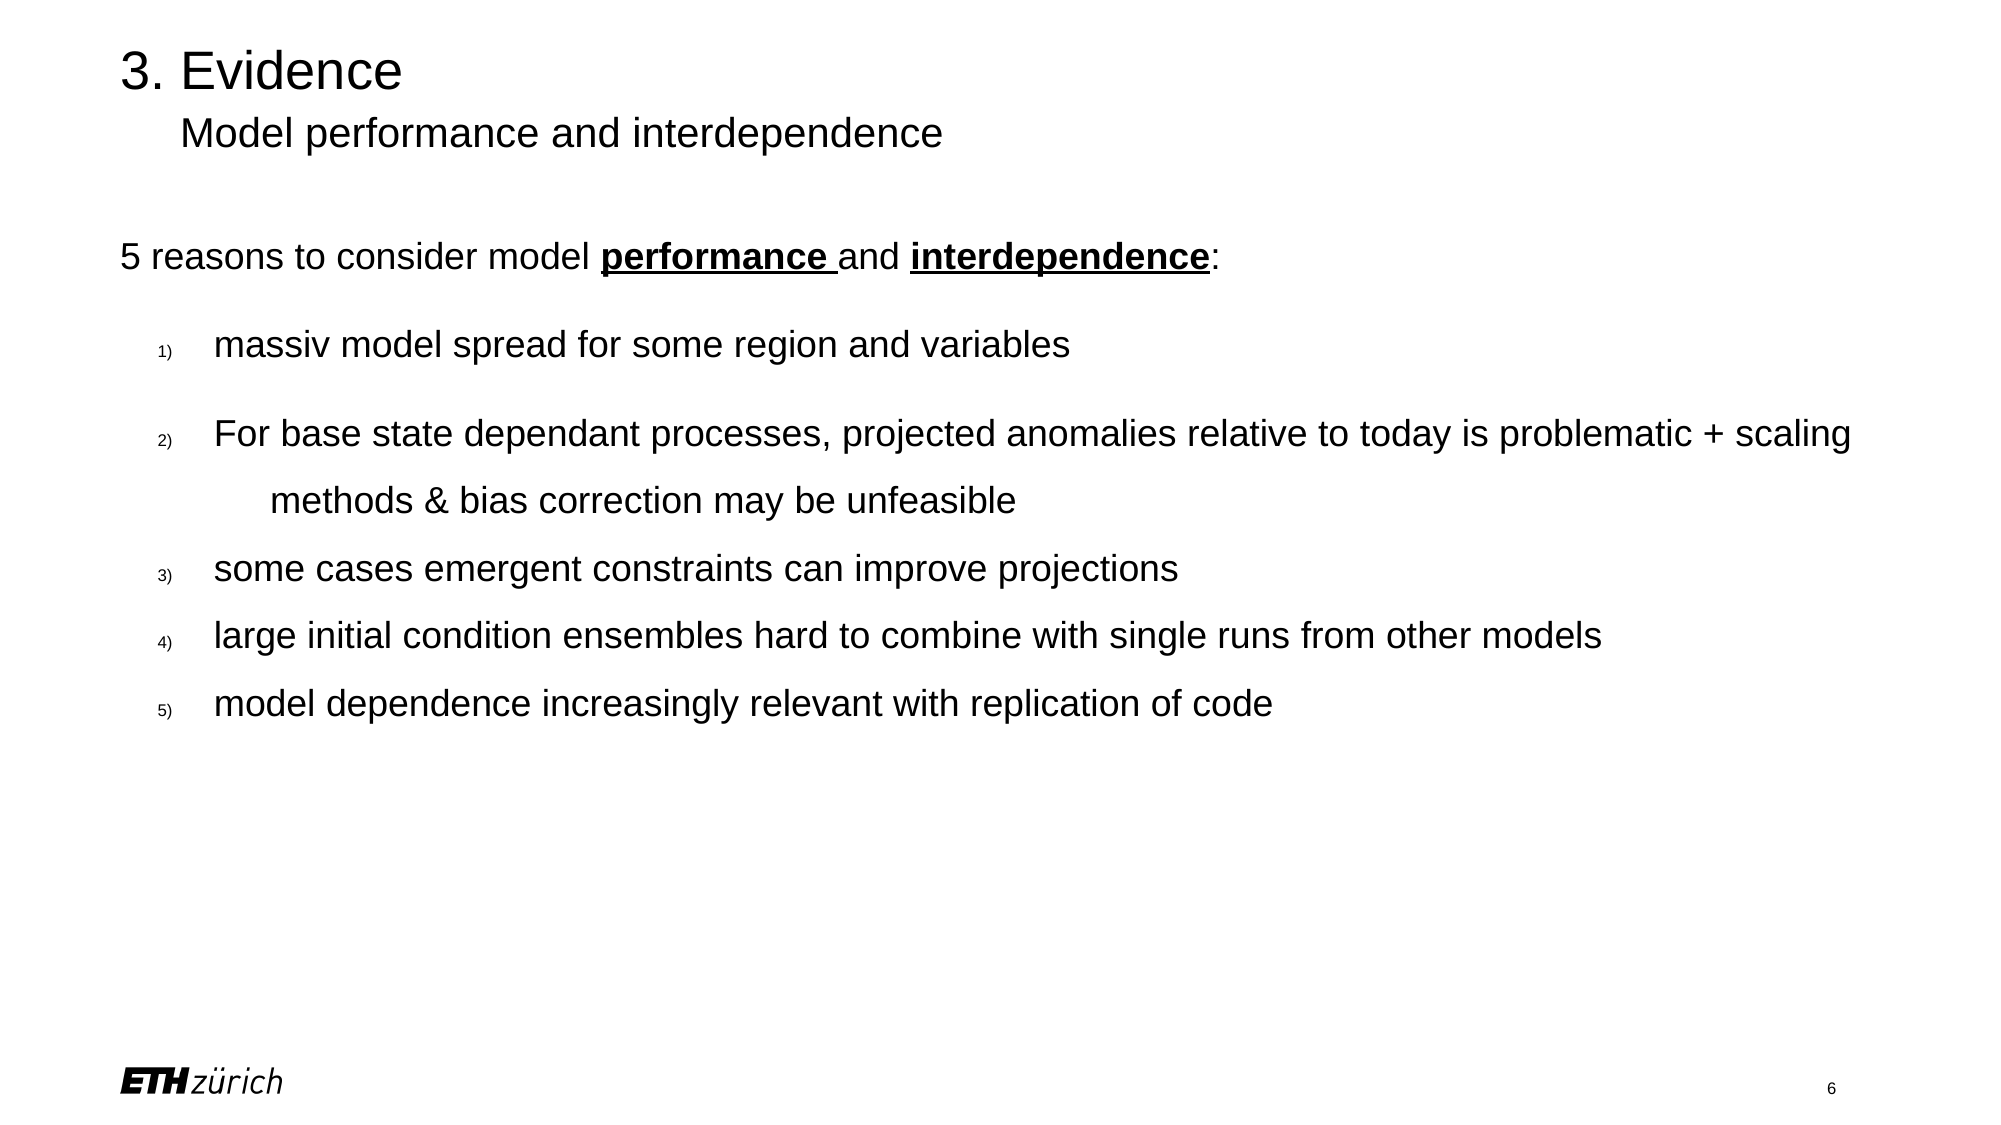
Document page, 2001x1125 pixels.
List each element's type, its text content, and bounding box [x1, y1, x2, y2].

list 5 reasons to consider model performance and interdependence: massiv model spread for some region and variables For base state dependant processes, projected anomalies relative to today is problematic + scaling methods & bias correction may be unfeasible some cases emergent constraints can improve projections large initial condition ensembles hard to combine with single runs from other models model dependence increasingly relevant with replication of code [120, 231, 1880, 984]
title 3. Evidence Model performance and interdependence [120, 42, 1880, 191]
slide_number 6 [1827, 1069, 1880, 1106]
